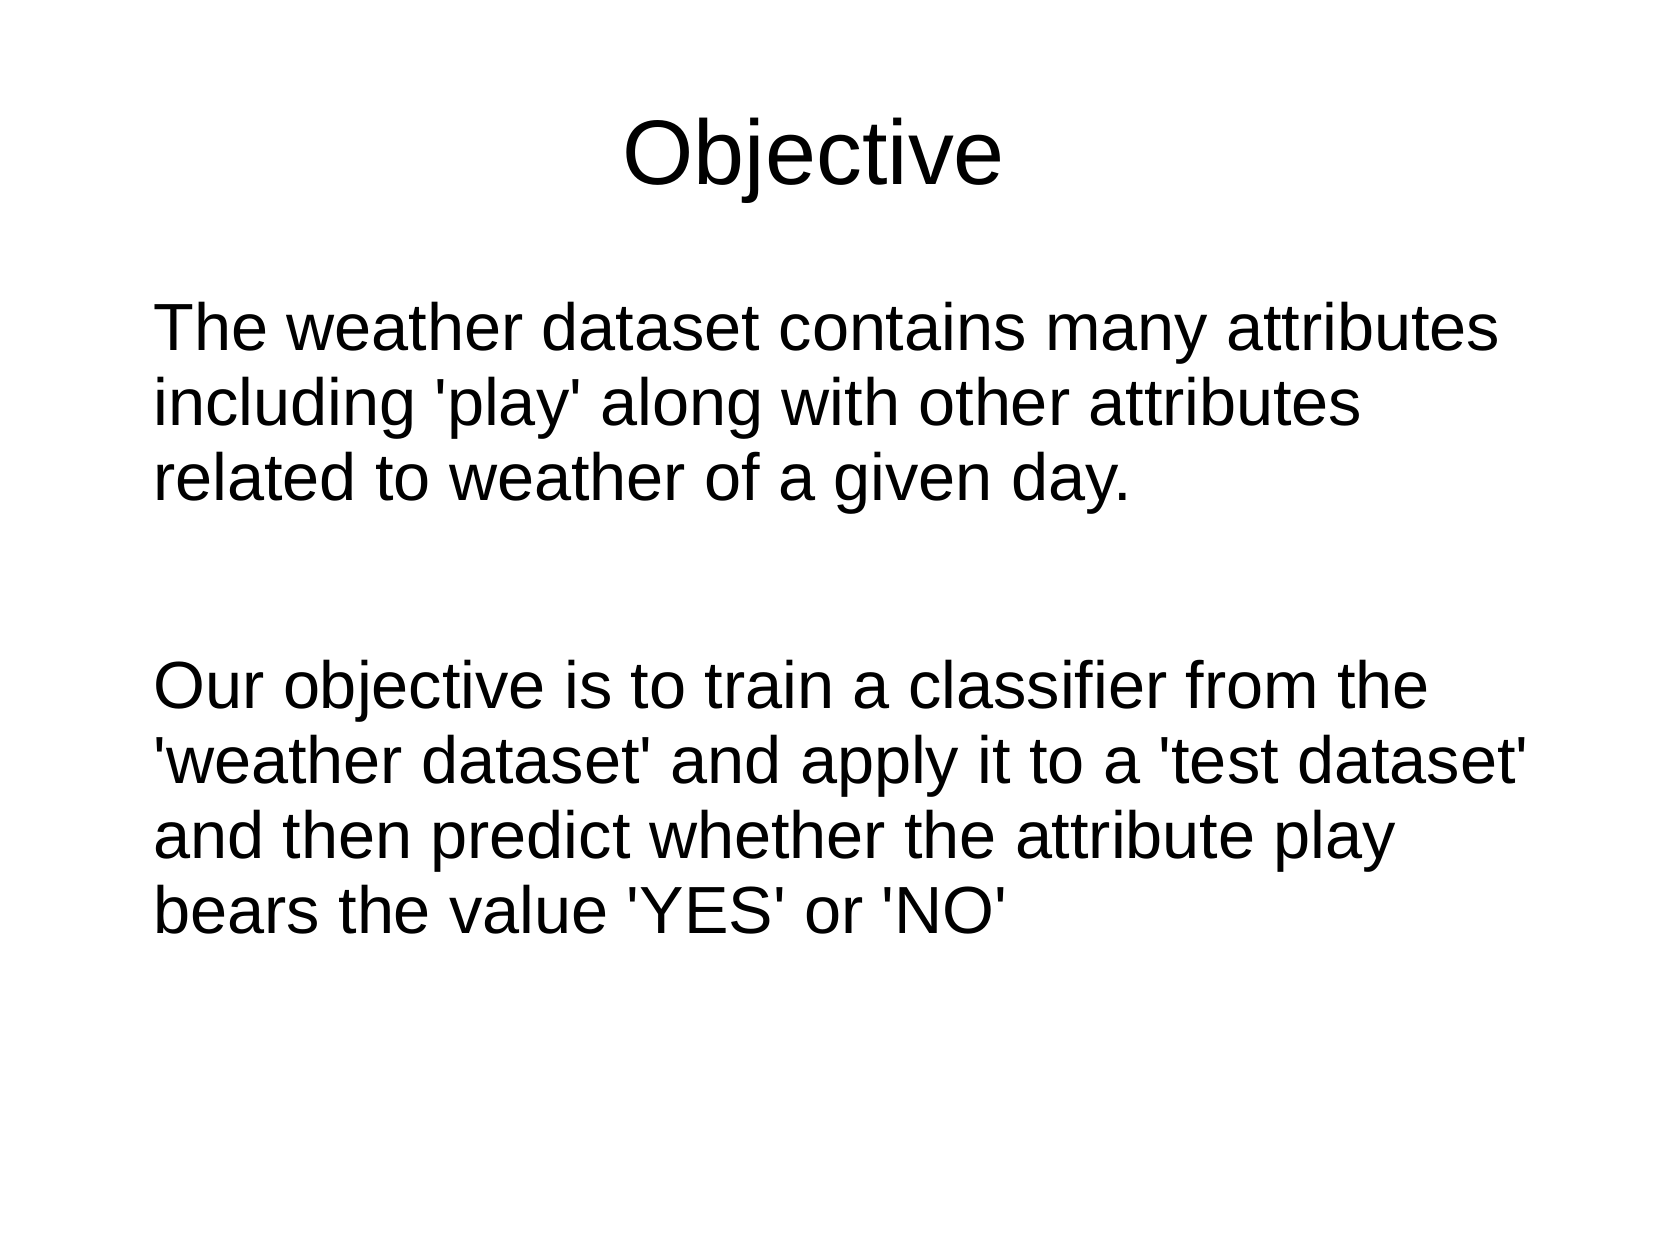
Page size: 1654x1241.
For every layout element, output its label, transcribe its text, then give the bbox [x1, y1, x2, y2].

list The weather dataset contains many attributes including 'play' along with other attributes related to weather of a given day. Our objective is to train a classifier from the 'weather dataset' and apply it to a 'test dataset' and then predict whether the attribute play bears the value 'YES' or 'NO' [82, 290, 1571, 1010]
title Objective [82, 49, 1571, 257]
